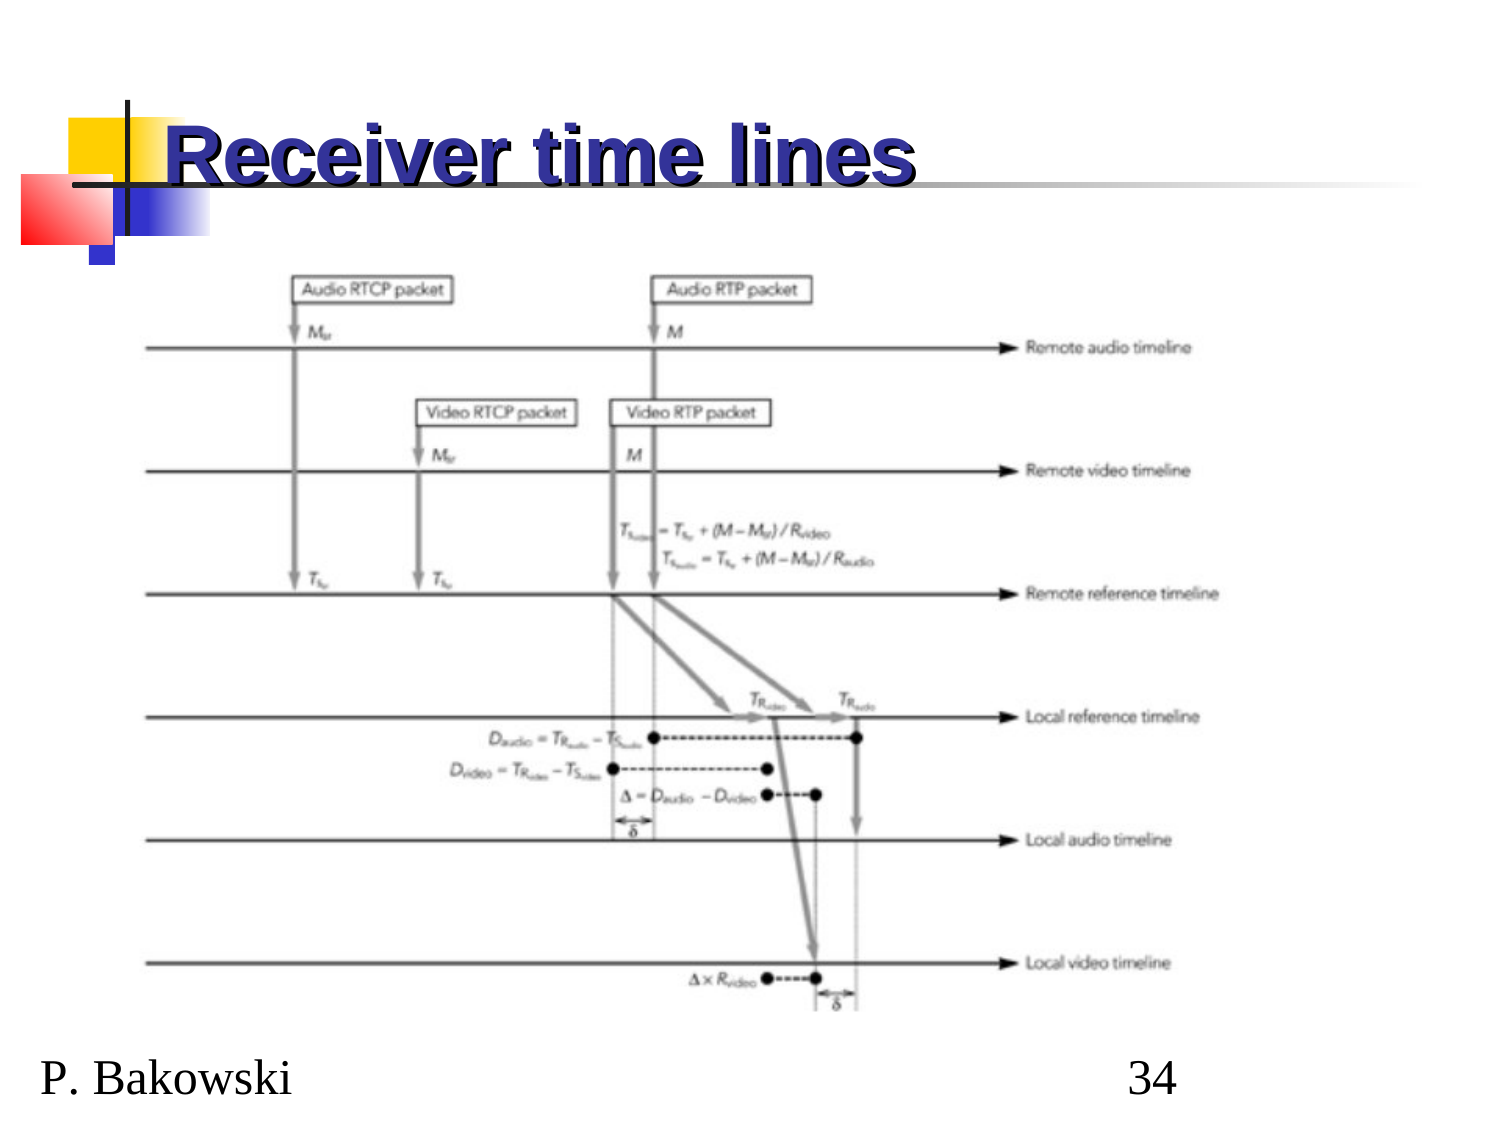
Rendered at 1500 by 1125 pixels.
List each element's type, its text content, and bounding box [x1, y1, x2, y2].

picture [115, 236, 1241, 1043]
title Receiver time lines [147, 92, 1500, 213]
